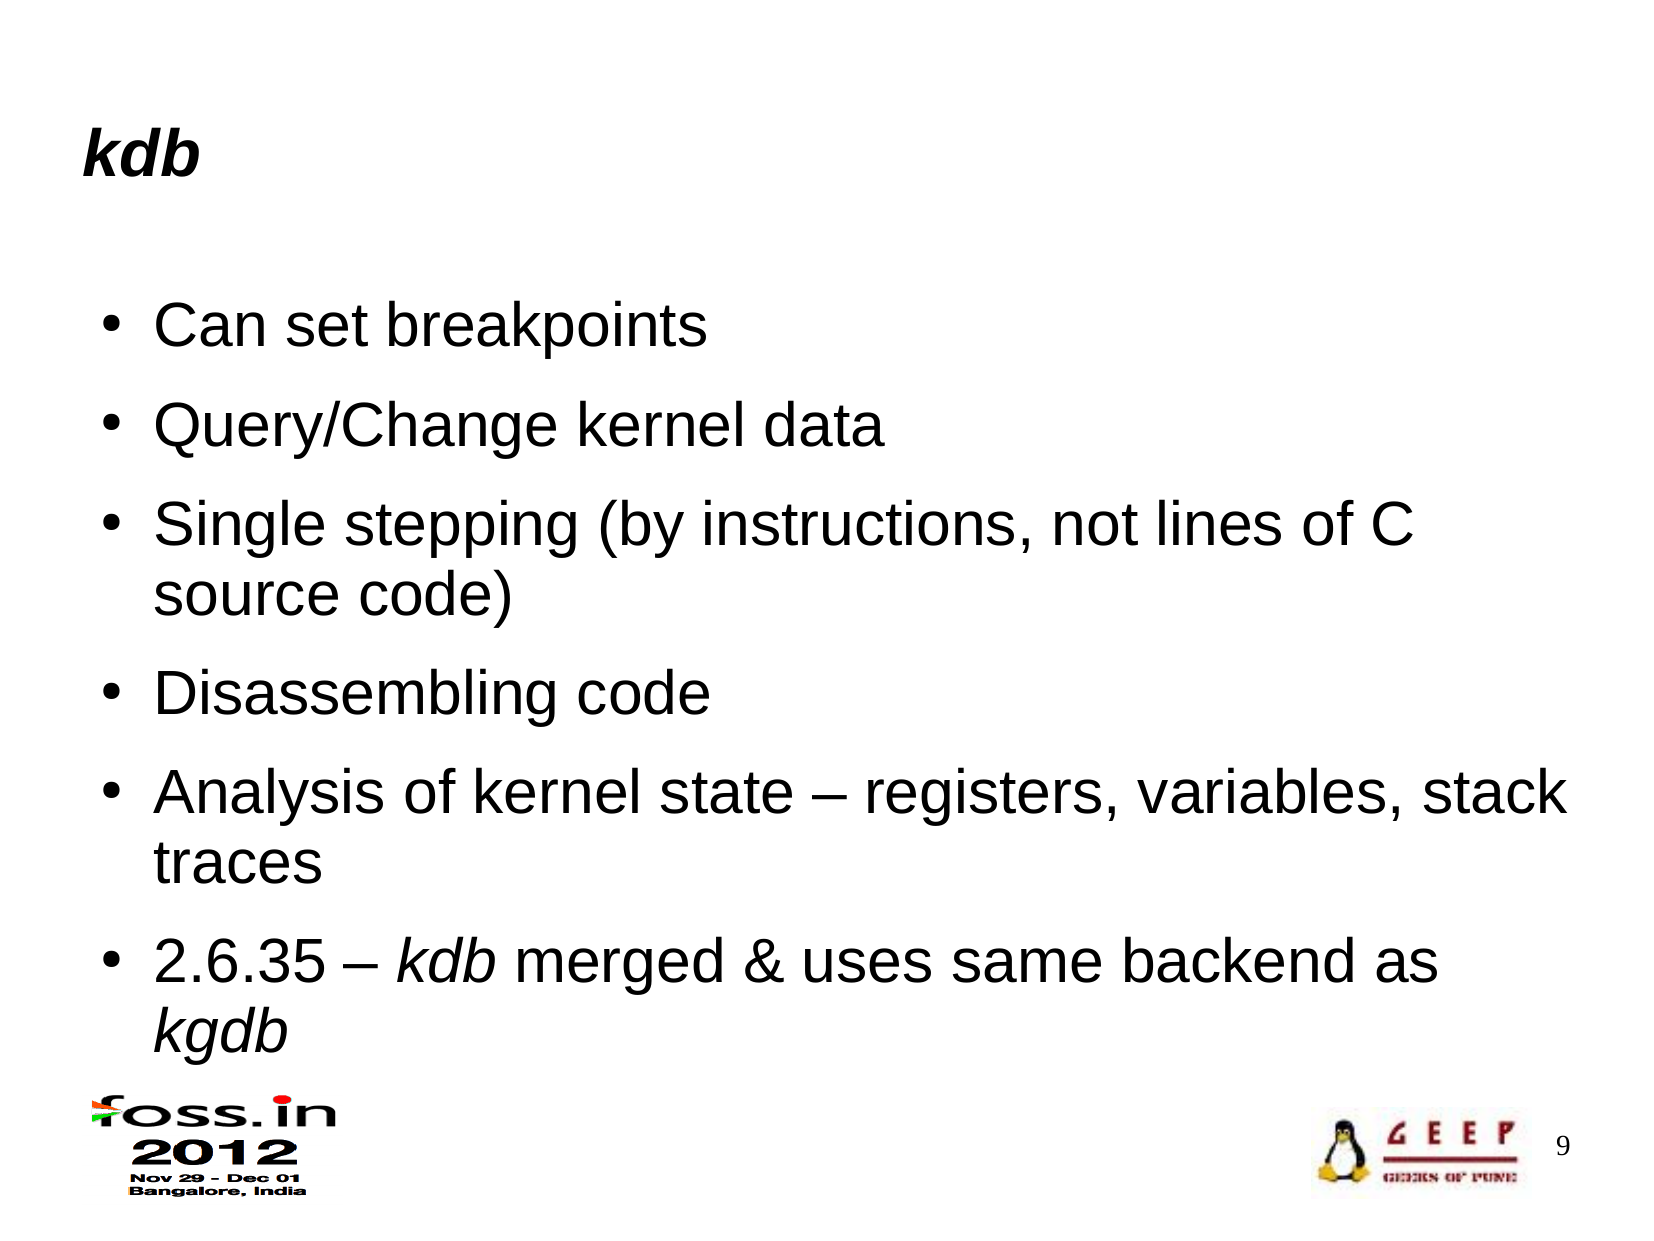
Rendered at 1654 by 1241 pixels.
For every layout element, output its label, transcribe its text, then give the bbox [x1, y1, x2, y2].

list Can set breakpoints Query/Change kernel data Single stepping (by instructions, not lines of C source code) Disassembling code Analysis of kernel state – registers, variables, stack traces 2.6.35 – kdb merged & uses same backend as kgdb [82, 290, 1571, 1109]
title kdb [82, 49, 1571, 257]
picture [1311, 1107, 1532, 1199]
picture [82, 1086, 343, 1205]
